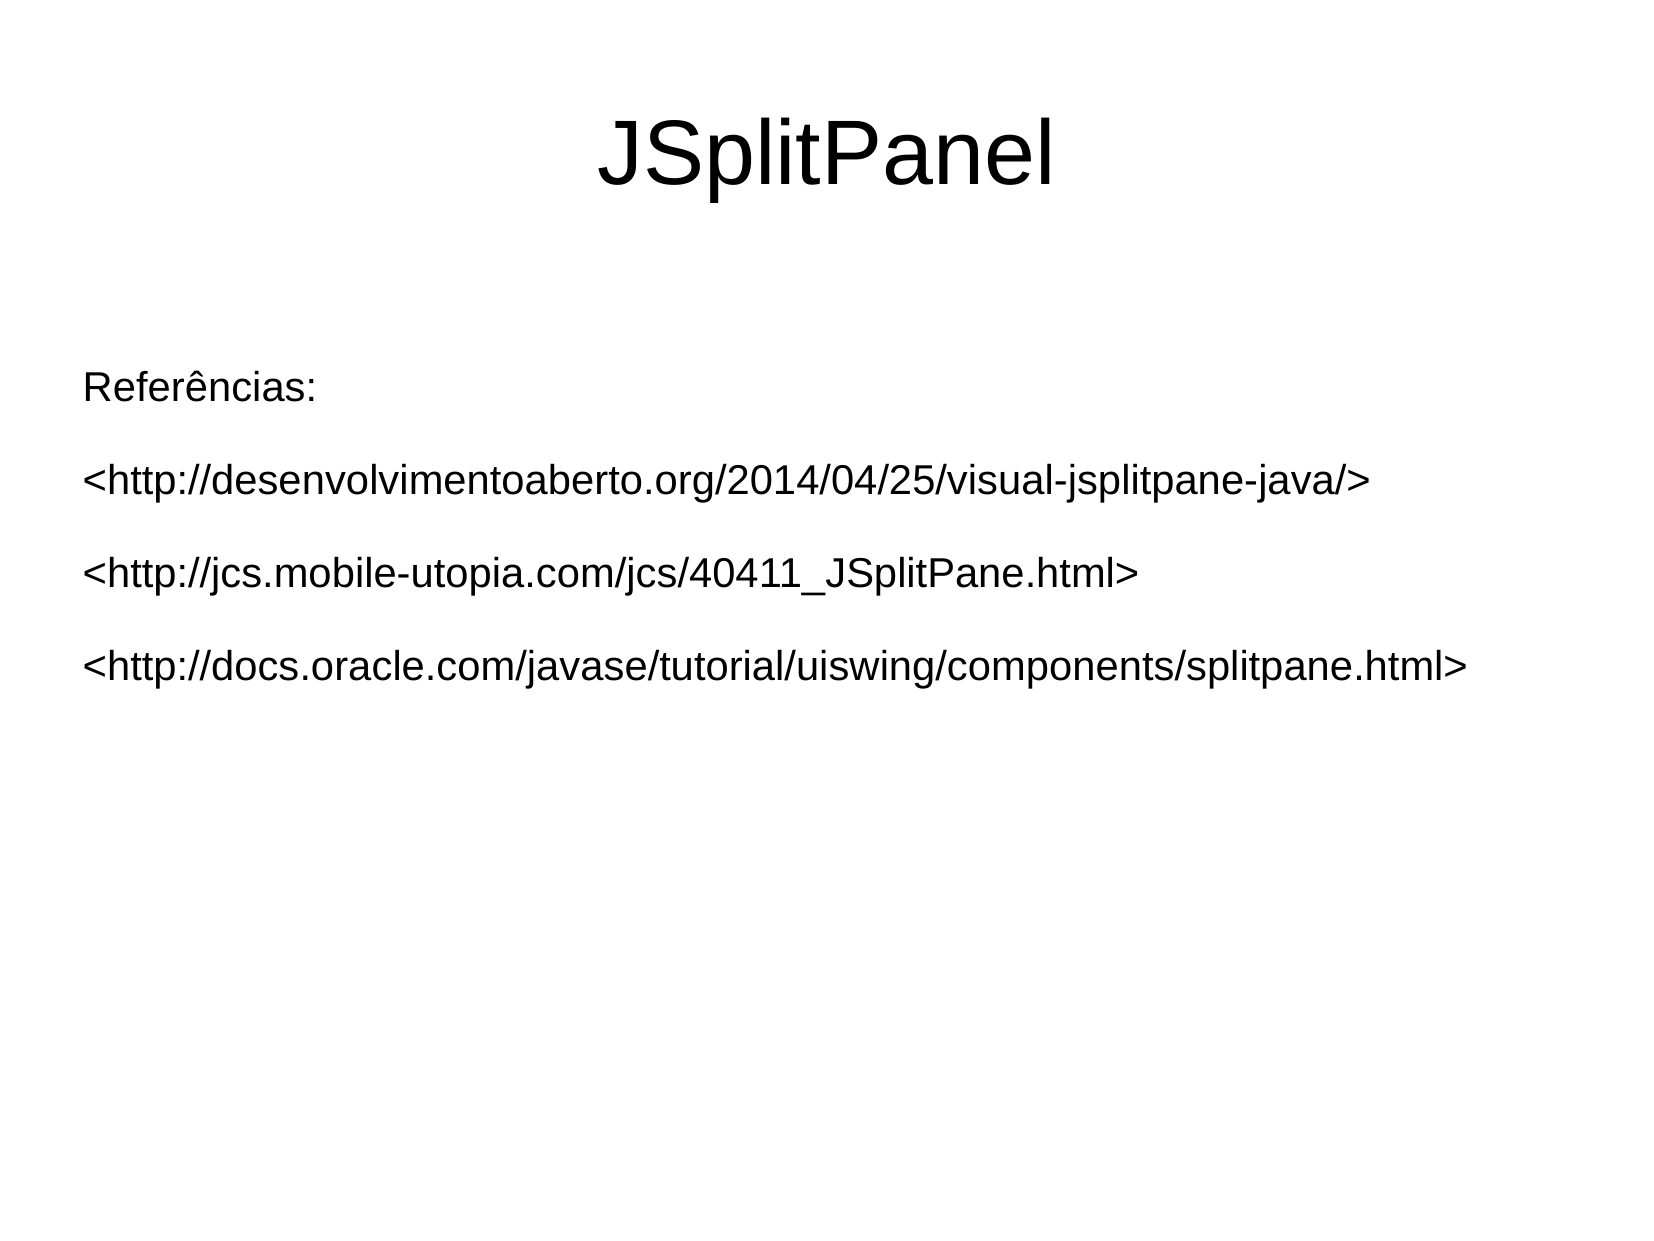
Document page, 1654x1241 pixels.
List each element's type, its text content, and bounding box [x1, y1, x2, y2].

title JSplitPanel [82, 49, 1571, 256]
subtitle Referências: <http://desenvolvimentoaberto.org/2014/04/25/visual-jsplitpane-java/> <http://jcs.mobile-utopia.com/jcs/40411_JSplitPane.html> <http://docs.oracle.com/javase/tutorial/uiswing/components/splitpane.html> [82, 256, 1571, 1241]
